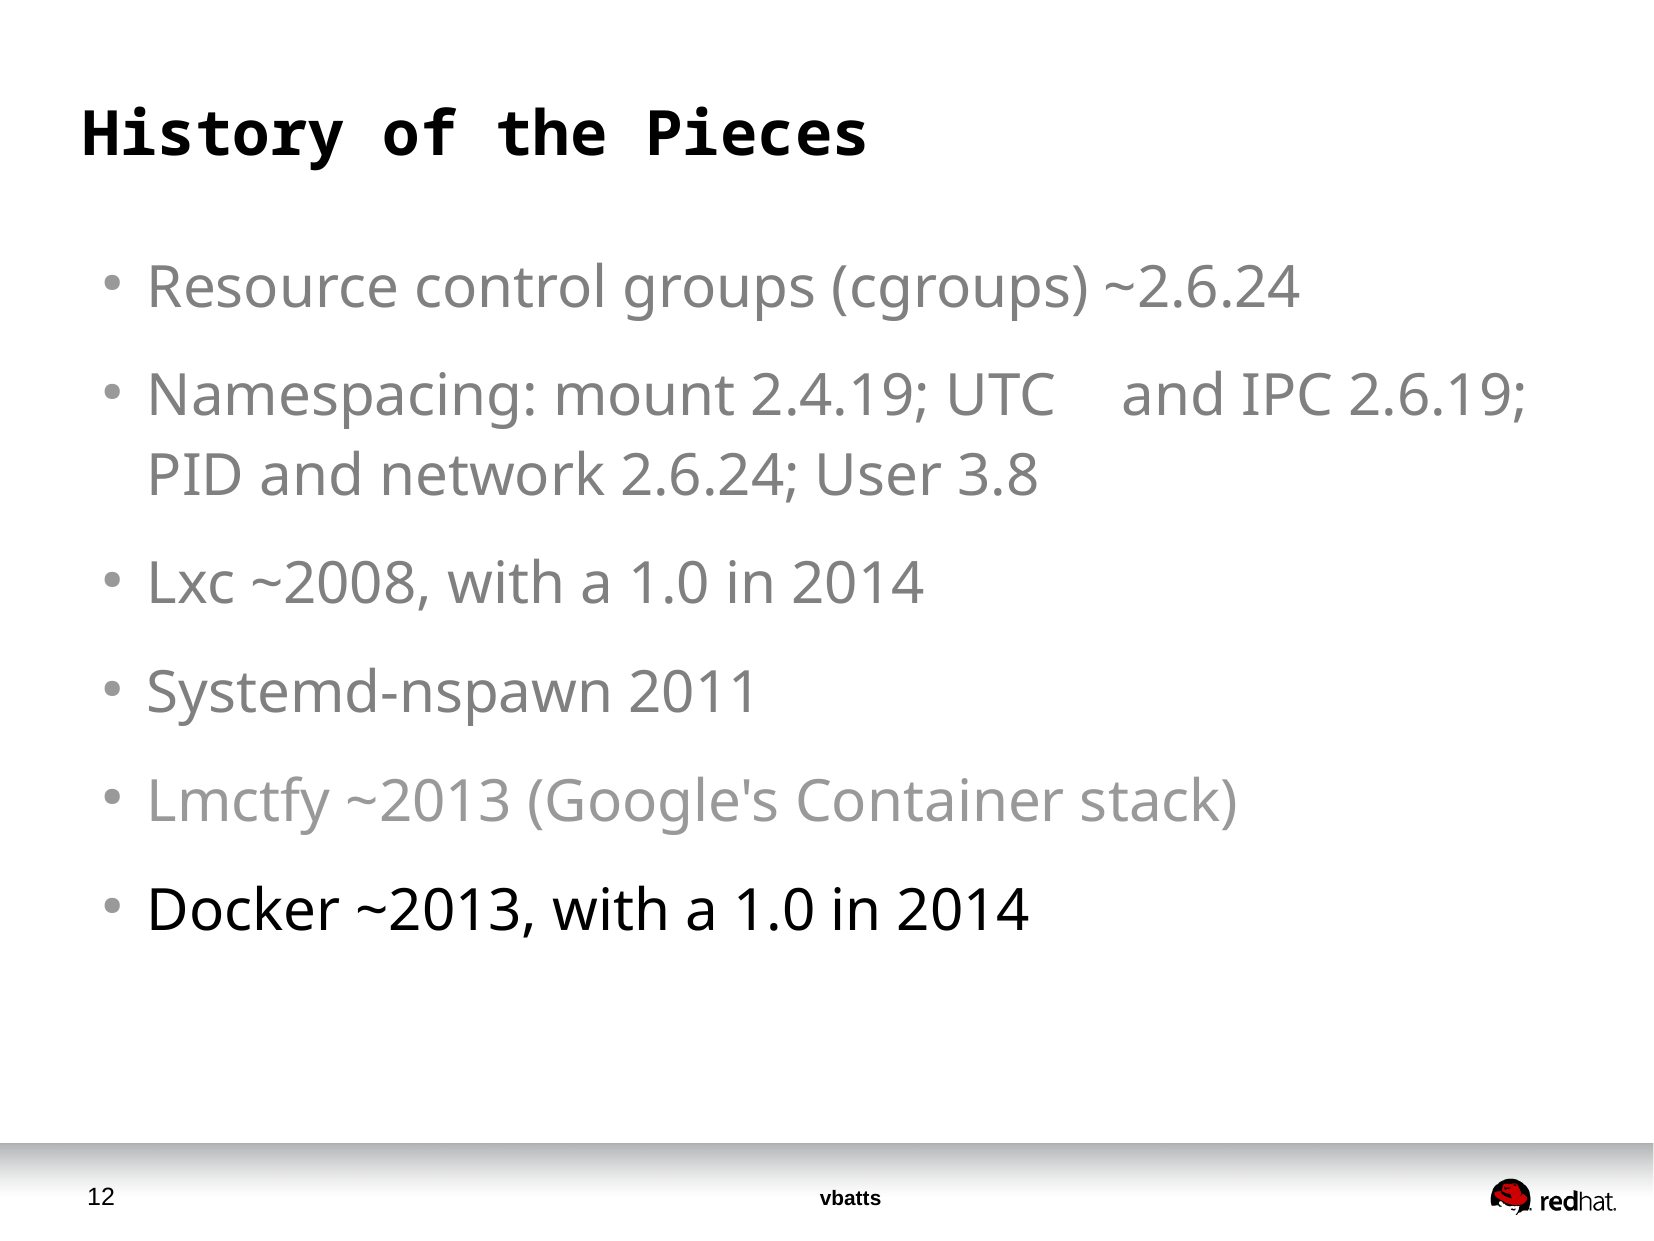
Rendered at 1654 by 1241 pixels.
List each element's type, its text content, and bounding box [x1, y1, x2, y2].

list Resource control groups (cgroups) ~2.6.24 Namespacing: mount 2.4.19; UTC and IPC 2.6.19; PID and network 2.6.24; User 3.8 Lxc ~2008, with a 1.0 in 2014 Systemd-nspawn 2011 Lmctfy ~2013 (Google's Container stack) Docker ~2013, with a 1.0 in 2014 [86, 244, 1576, 1039]
title History of the Pieces [82, 37, 1571, 226]
picture [0, 1143, 1654, 1241]
